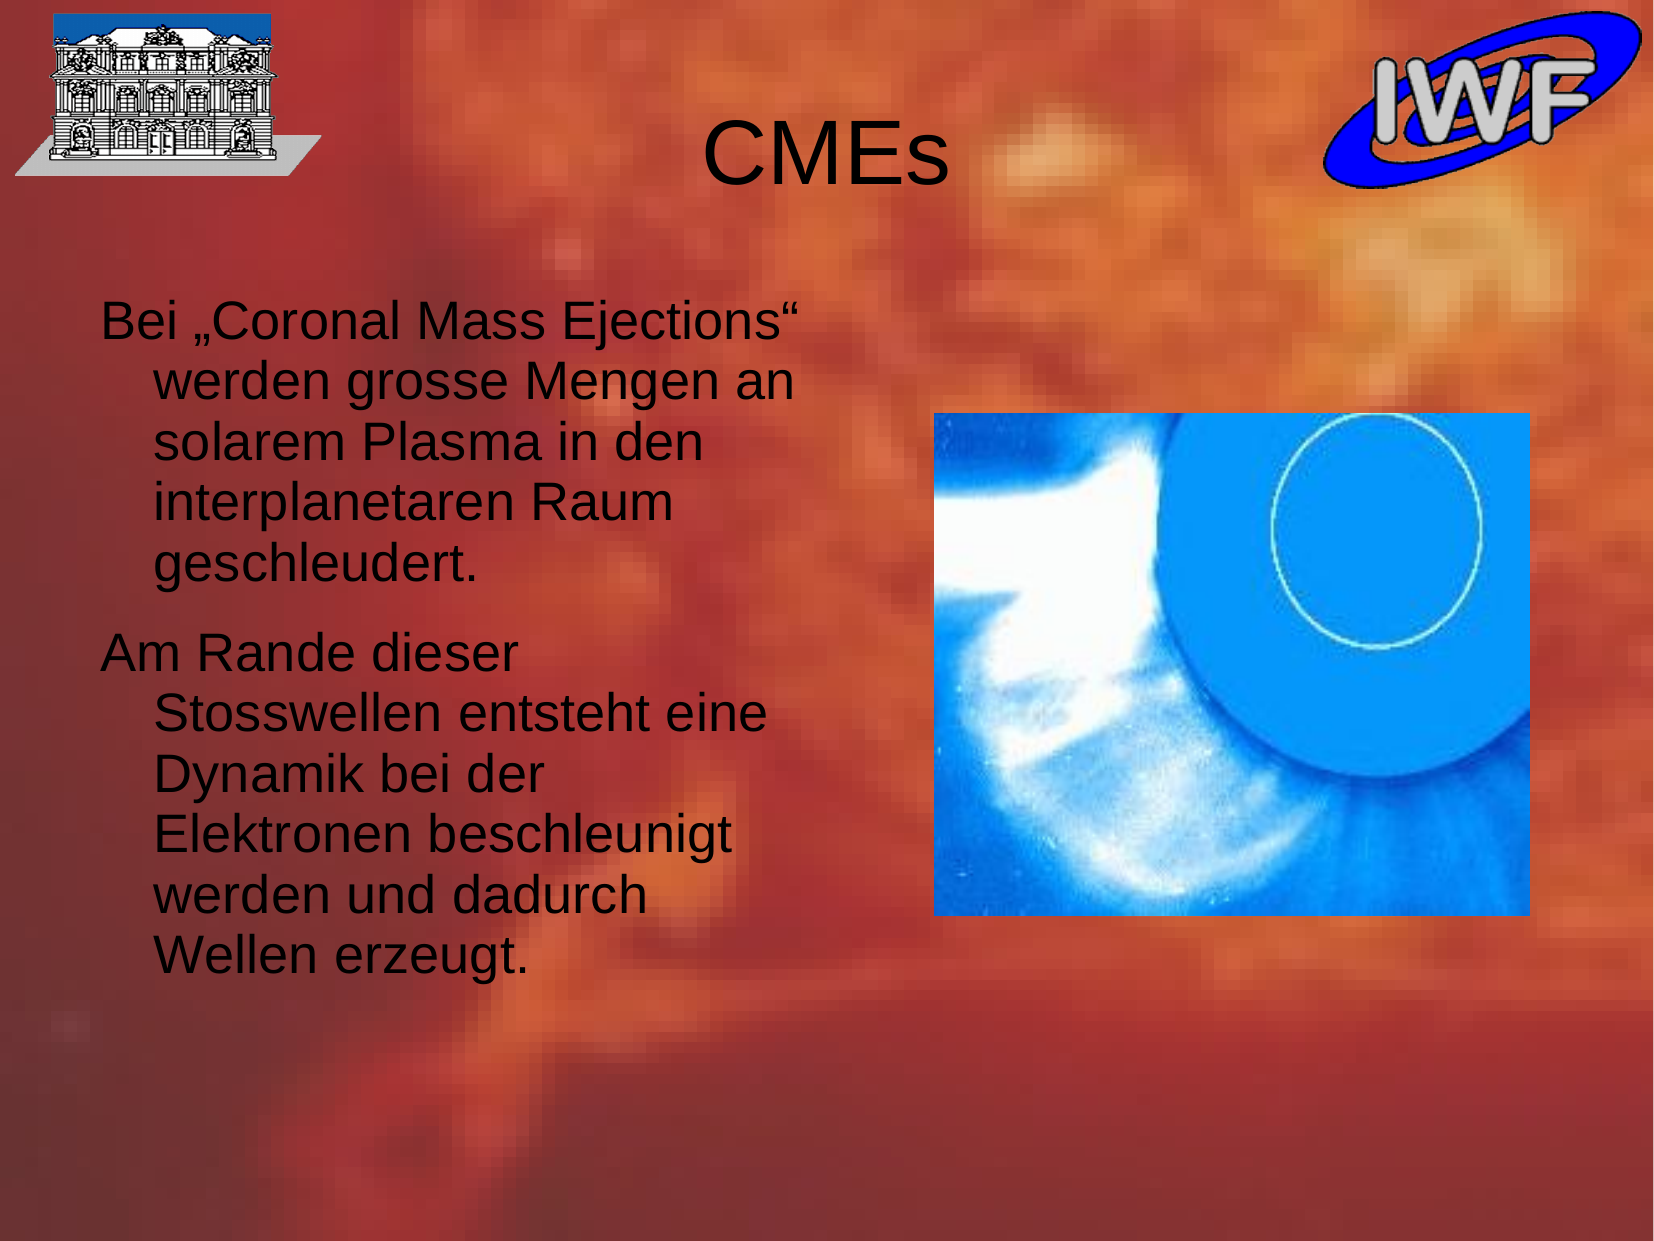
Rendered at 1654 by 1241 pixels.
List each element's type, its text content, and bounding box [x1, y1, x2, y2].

title CMEs [82, 49, 1571, 257]
picture [0, 0, 1654, 1241]
list Bei „Coronal Mass Ejections“ werden grosse Mengen an solarem Plasma in den interplanetaren Raum geschleudert. Am Rande dieser Stosswellen entsteht eine Dynamik bei der Elektronen beschleunigt werden und dadurch Wellen erzeugt. [82, 290, 809, 1109]
